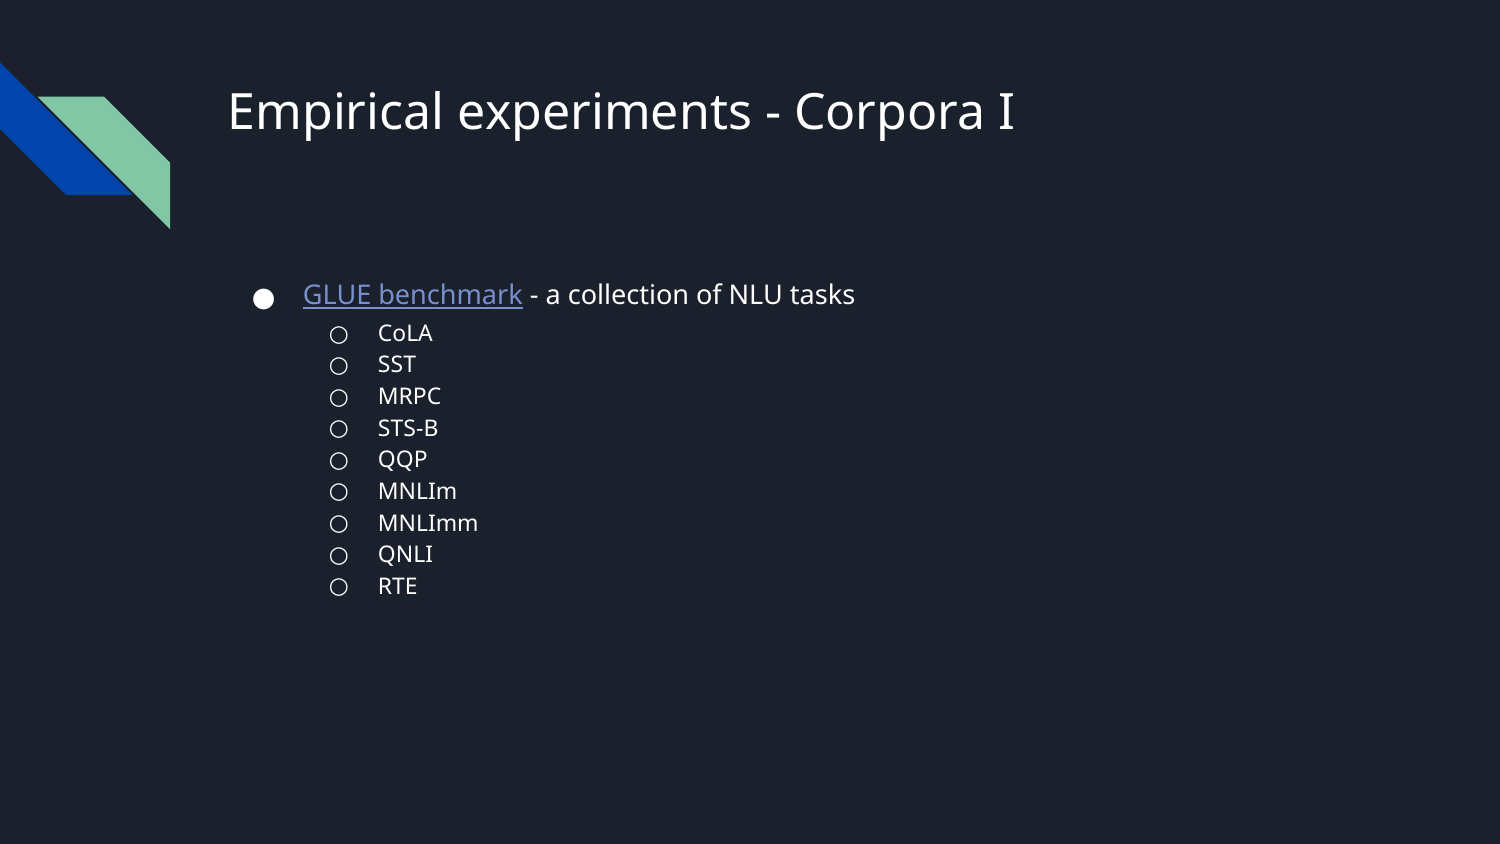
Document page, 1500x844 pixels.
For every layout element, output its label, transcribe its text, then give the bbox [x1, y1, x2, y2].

title Empirical experiments - Corpora I [212, 64, 1368, 215]
list GLUE benchmark - a collection of NLU tasks CoLA SST MRPC STS-B QQP MNLIm MNLImm QNLI RTE [212, 257, 1368, 735]
